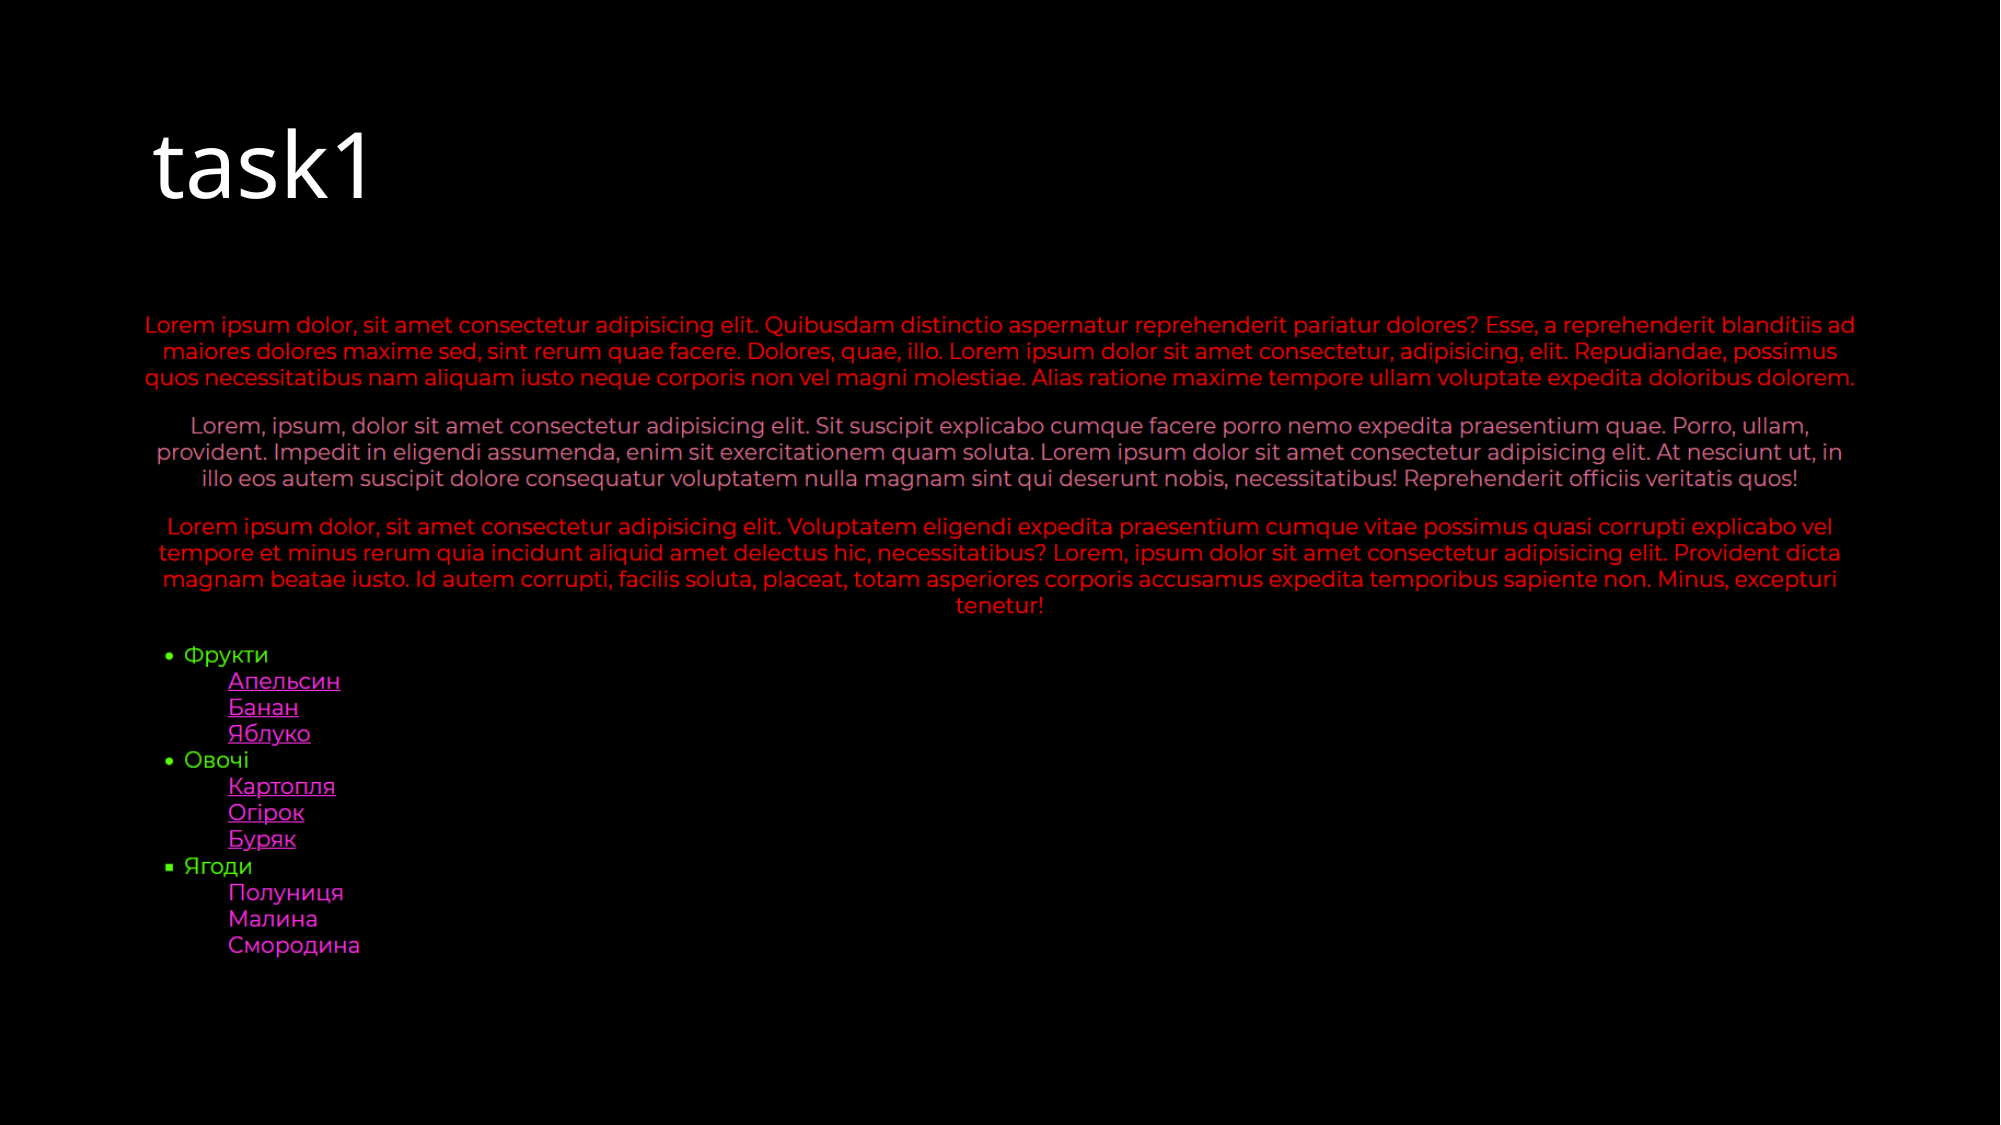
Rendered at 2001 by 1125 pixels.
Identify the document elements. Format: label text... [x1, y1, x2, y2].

title task1 [137, 59, 1863, 278]
picture [137, 301, 1863, 1011]
